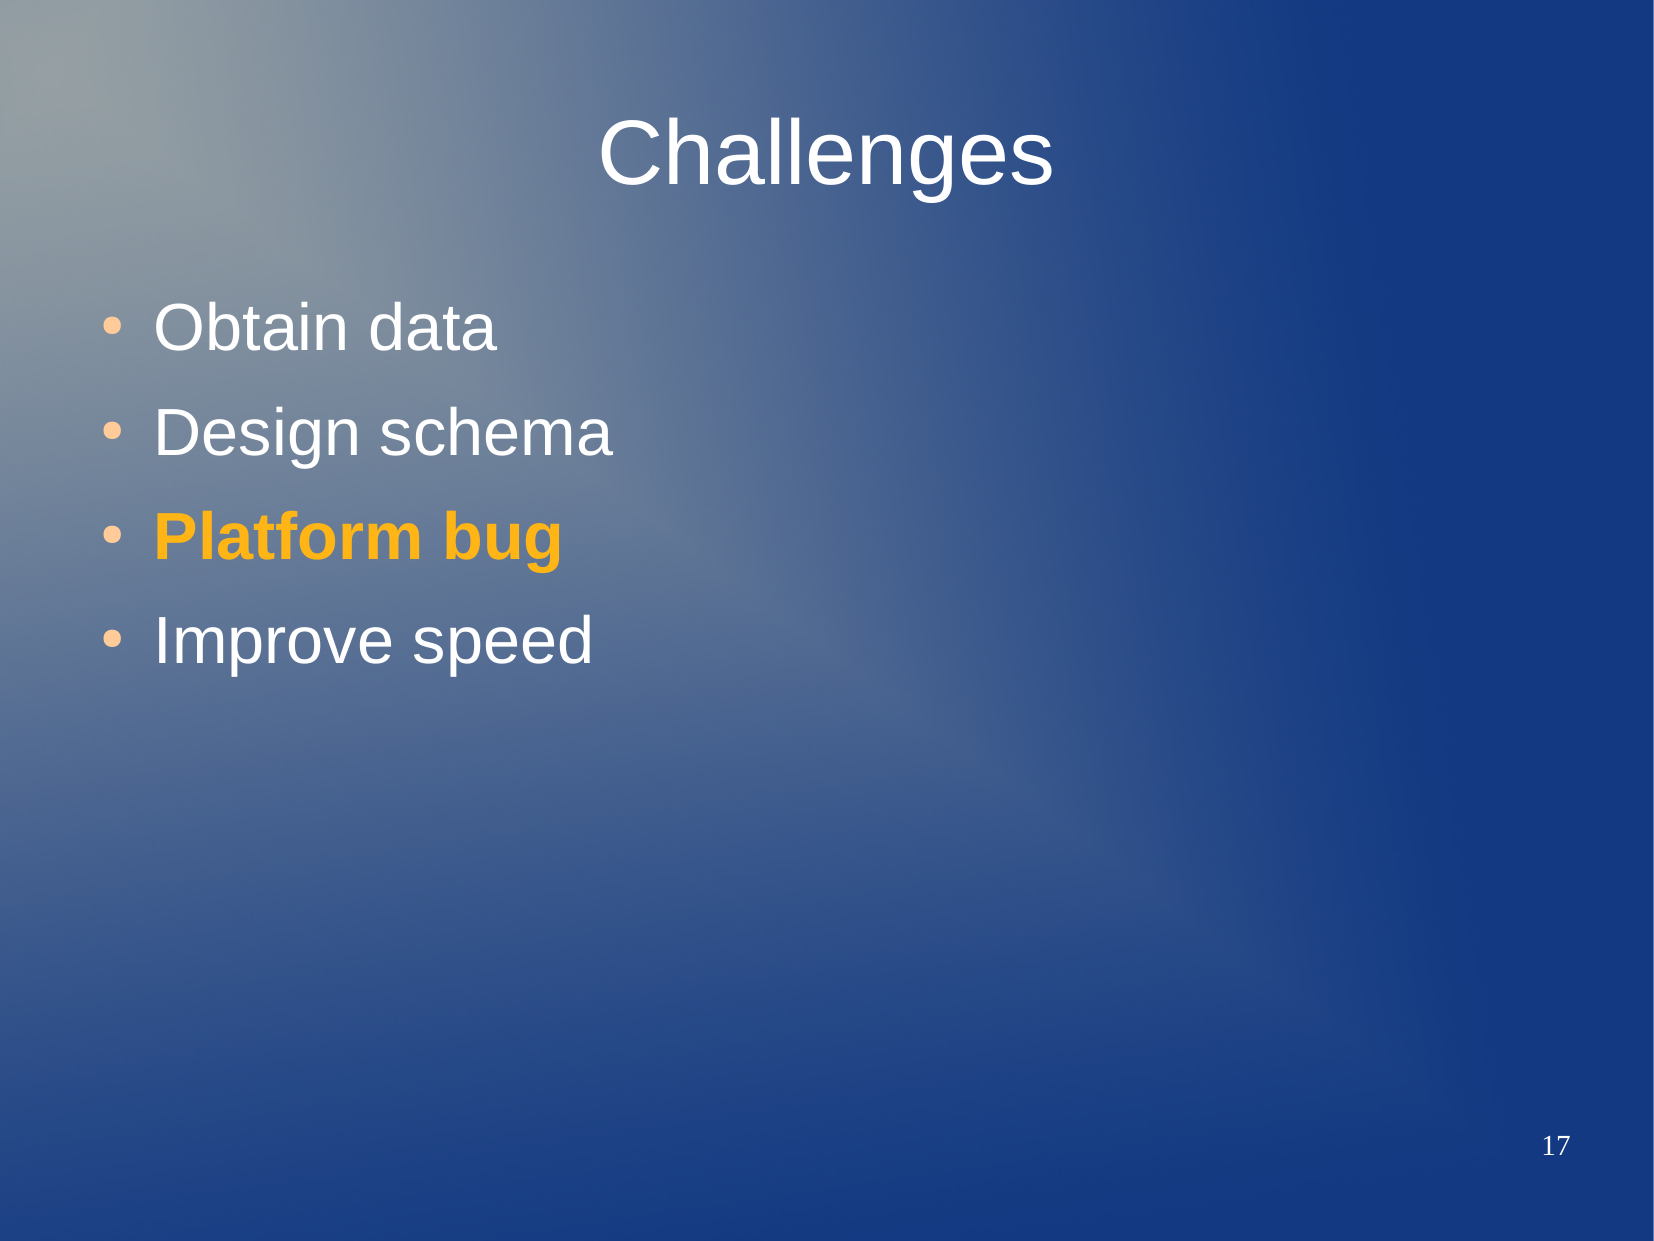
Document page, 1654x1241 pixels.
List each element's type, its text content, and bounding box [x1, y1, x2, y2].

title Challenges [82, 49, 1571, 257]
picture [0, 0, 1654, 1241]
list Obtain data Design schema Platform bug Improve speed [82, 290, 1571, 1094]
